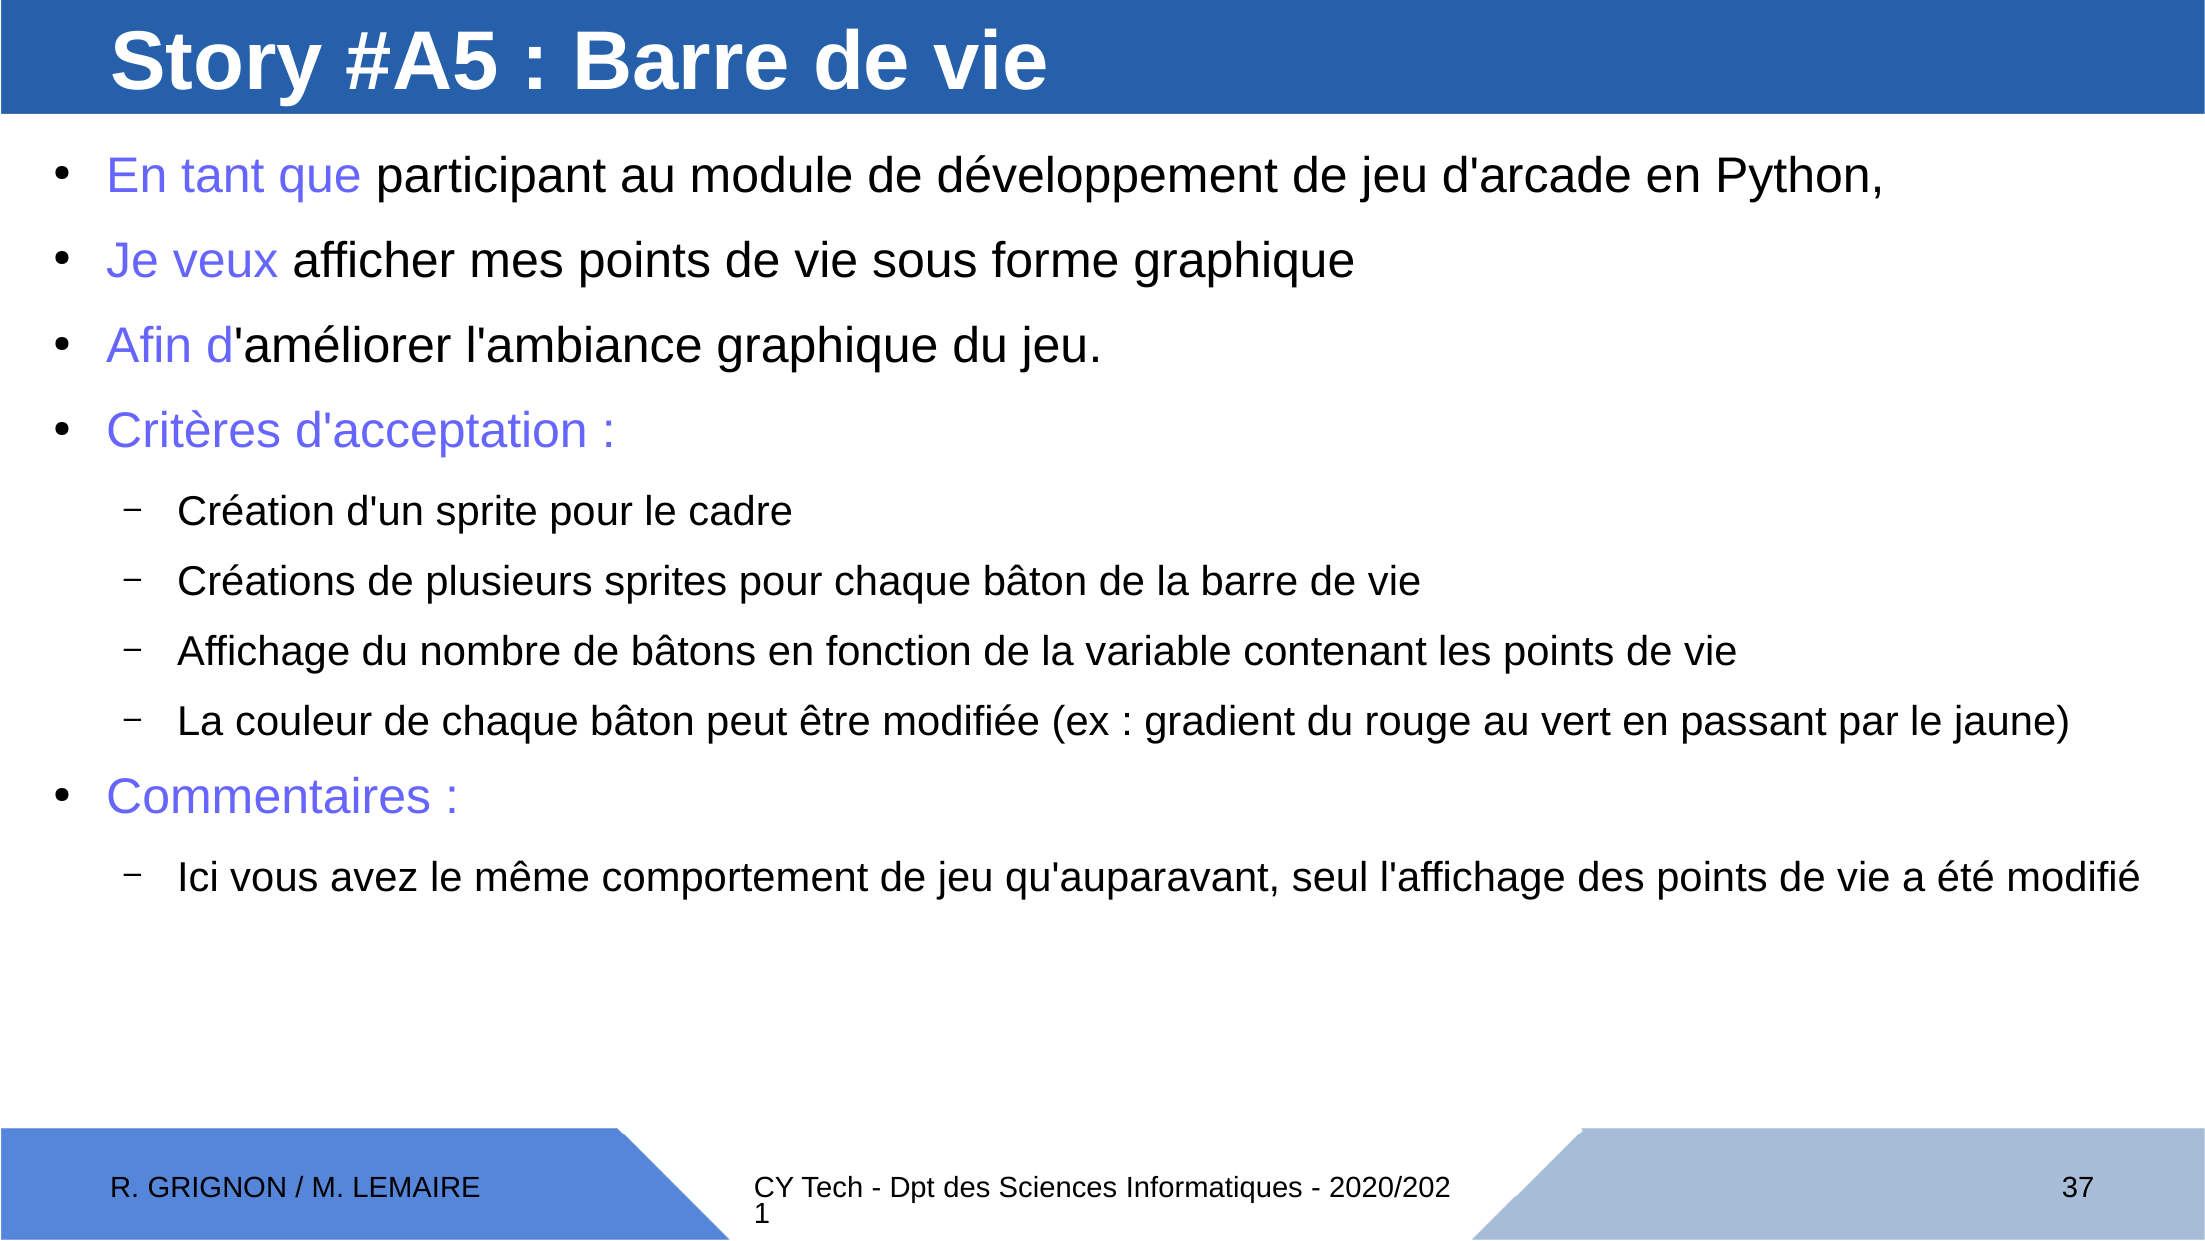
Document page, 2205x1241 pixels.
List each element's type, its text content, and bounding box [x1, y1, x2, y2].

picture [0, 0, 2205, 1241]
list En tant que participant au module de développement de jeu d'arcade en Python, Je veux afficher mes points de vie sous forme graphique Afin d'améliorer l'ambiance graphique du jeu. Critères d'acceptation : Création d'un sprite pour le cadre Créations de plusieurs sprites pour chaque bâton de la barre de vie Affichage du nombre de bâtons en fonction de la variable contenant les points de vie La couleur de chaque bâton peut être modifiée (ex : gradient du rouge au vert en passant par le jaune) Commentaires : Ici vous avez le même comportement de jeu qu'auparavant, seul l'affichage des points de vie a été modifié [35, 217, 2186, 1087]
title Story #A5 : Barre de vie [110, 49, 2095, 217]
